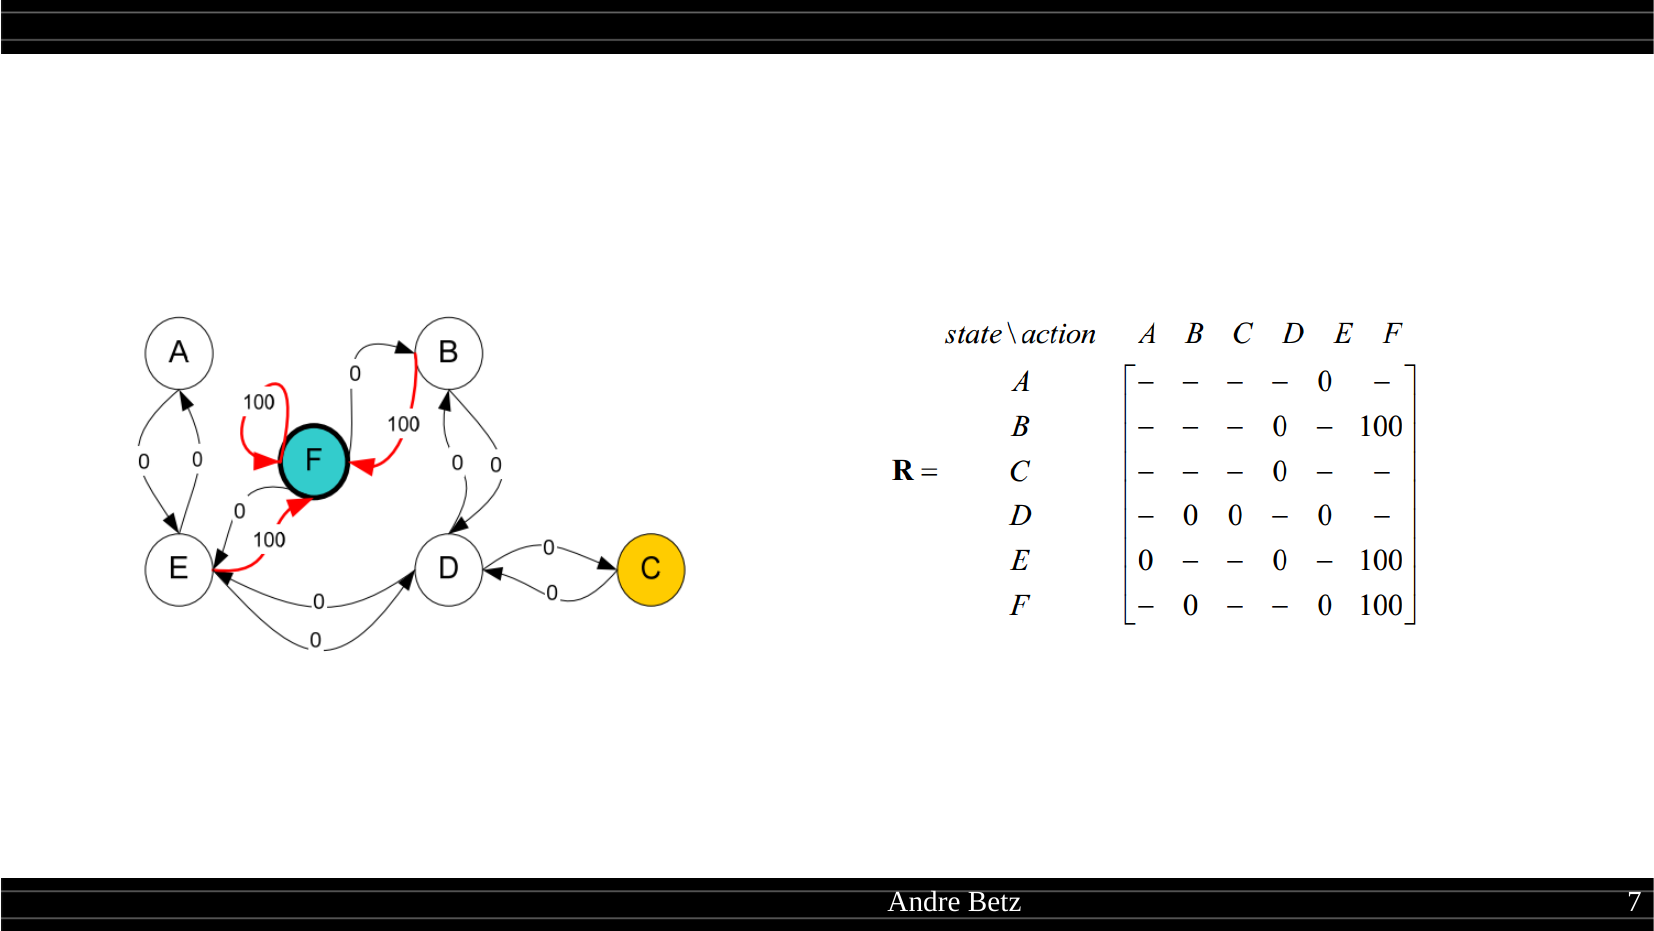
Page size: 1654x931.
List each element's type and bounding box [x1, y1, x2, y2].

picture [1, 878, 1654, 931]
picture [862, 318, 1445, 650]
picture [1, 0, 1654, 54]
picture [106, 283, 710, 662]
